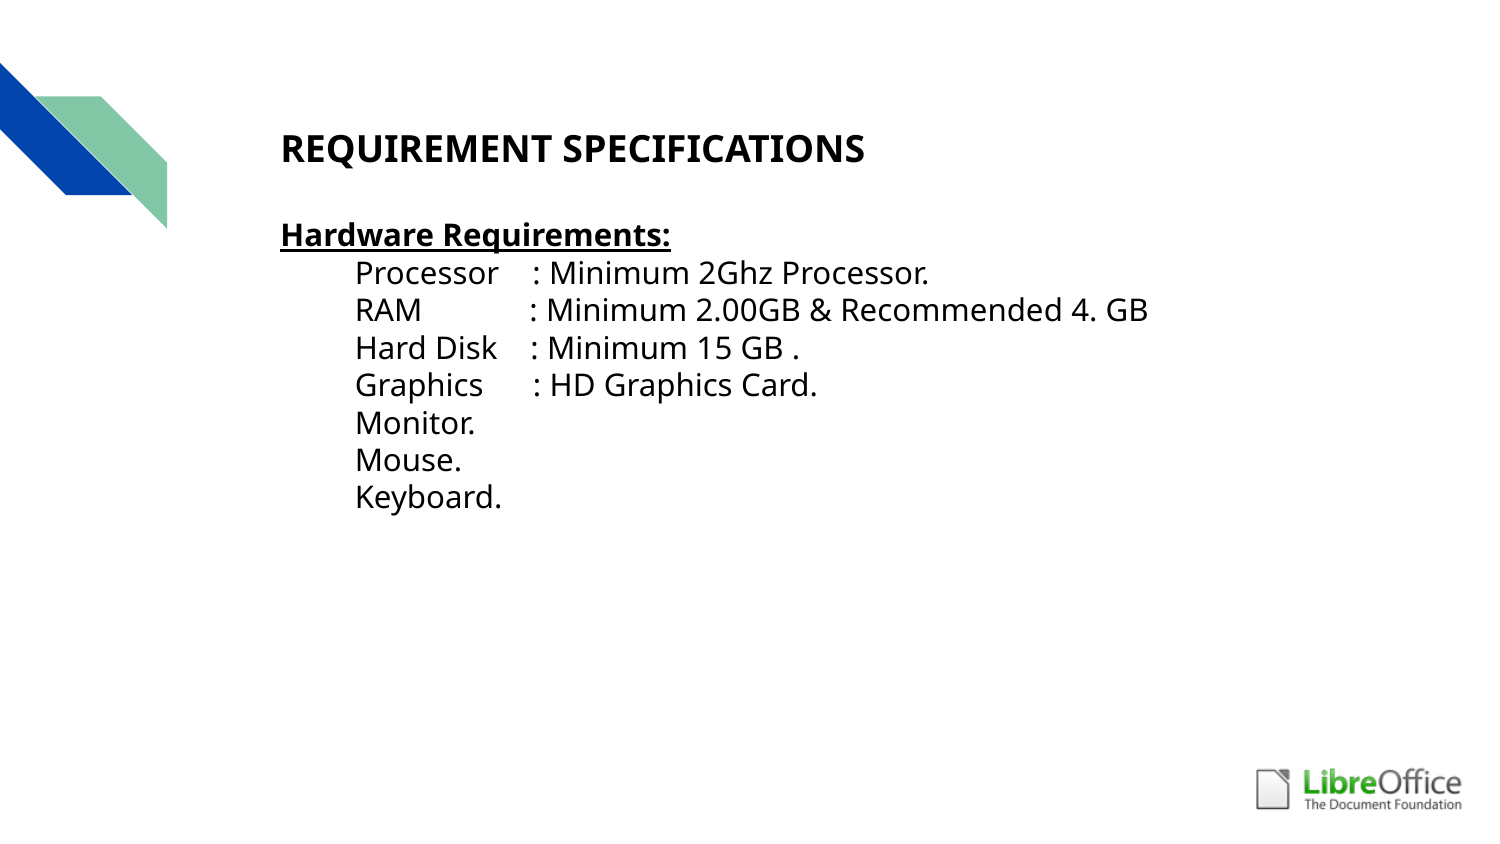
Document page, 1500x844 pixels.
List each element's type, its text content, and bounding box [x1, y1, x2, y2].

text_box REQUIREMENT SPECIFICATIONS [265, 118, 1034, 180]
picture [1240, 751, 1477, 827]
text_box Hardware Requirements: Processor : Minimum 2Ghz Processor. RAM : Minimum 2.00GB & Recommended 4. GB Hard Disk : Minimum 15 GB . Graphics : HD Graphics Card. Monitor. Mouse. Keyboard. [265, 208, 1388, 711]
